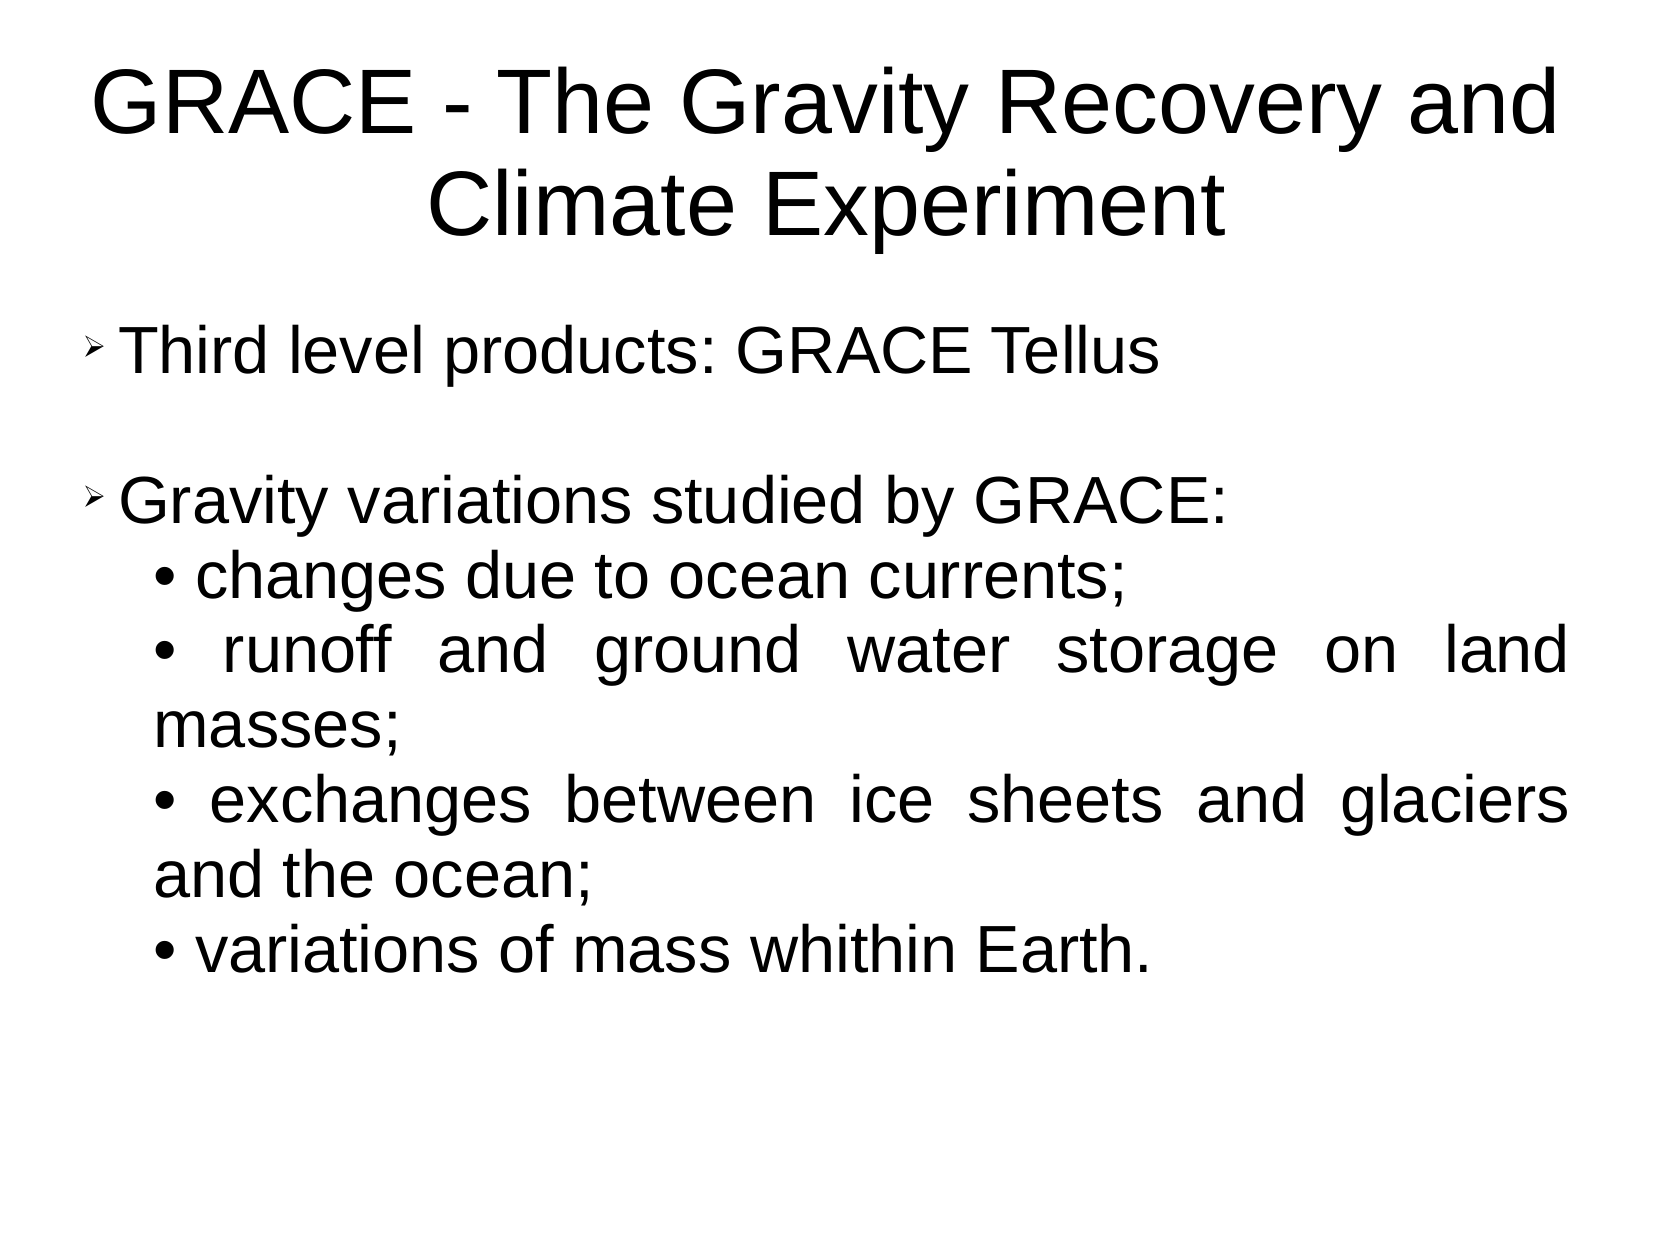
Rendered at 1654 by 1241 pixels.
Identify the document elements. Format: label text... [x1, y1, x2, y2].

title GRACE - The Gravity Recovery and Climate Experiment [82, 49, 1571, 257]
subtitle Third level products: GRACE Tellus Gravity variations studied by GRACE: • changes due to ocean currents; • runoff and ground water storage on land masses; • exchanges between ice sheets and glaciers and the ocean; • variations of mass whithin Earth. [82, 290, 1571, 1010]
